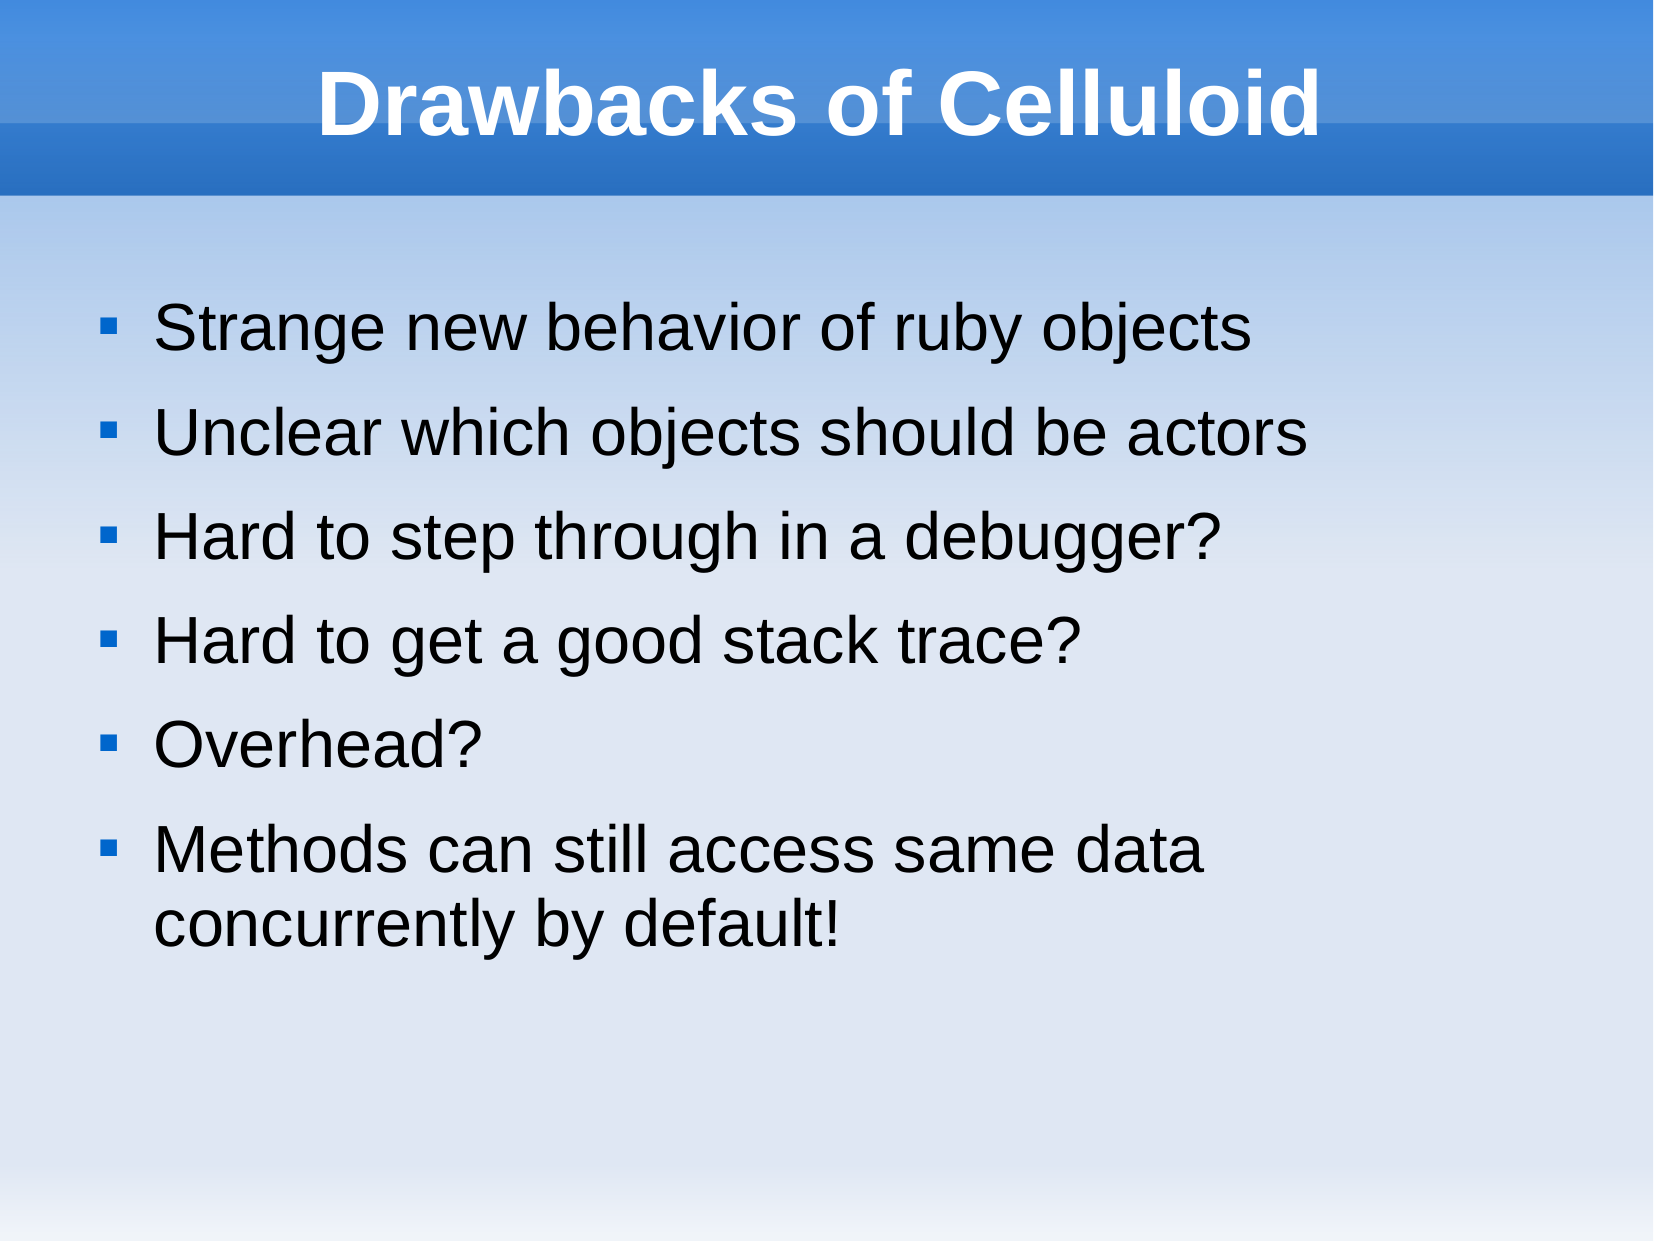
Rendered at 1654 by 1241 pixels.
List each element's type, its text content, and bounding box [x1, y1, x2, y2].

list Strange new behavior of ruby objects Unclear which objects should be actors Hard to step through in a debugger? Hard to get a good stack trace? Overhead? Methods can still access same data concurrently by default! [82, 290, 1571, 1095]
picture [0, 0, 1654, 1241]
title Drawbacks of Celluloid [76, 7, 1565, 200]
